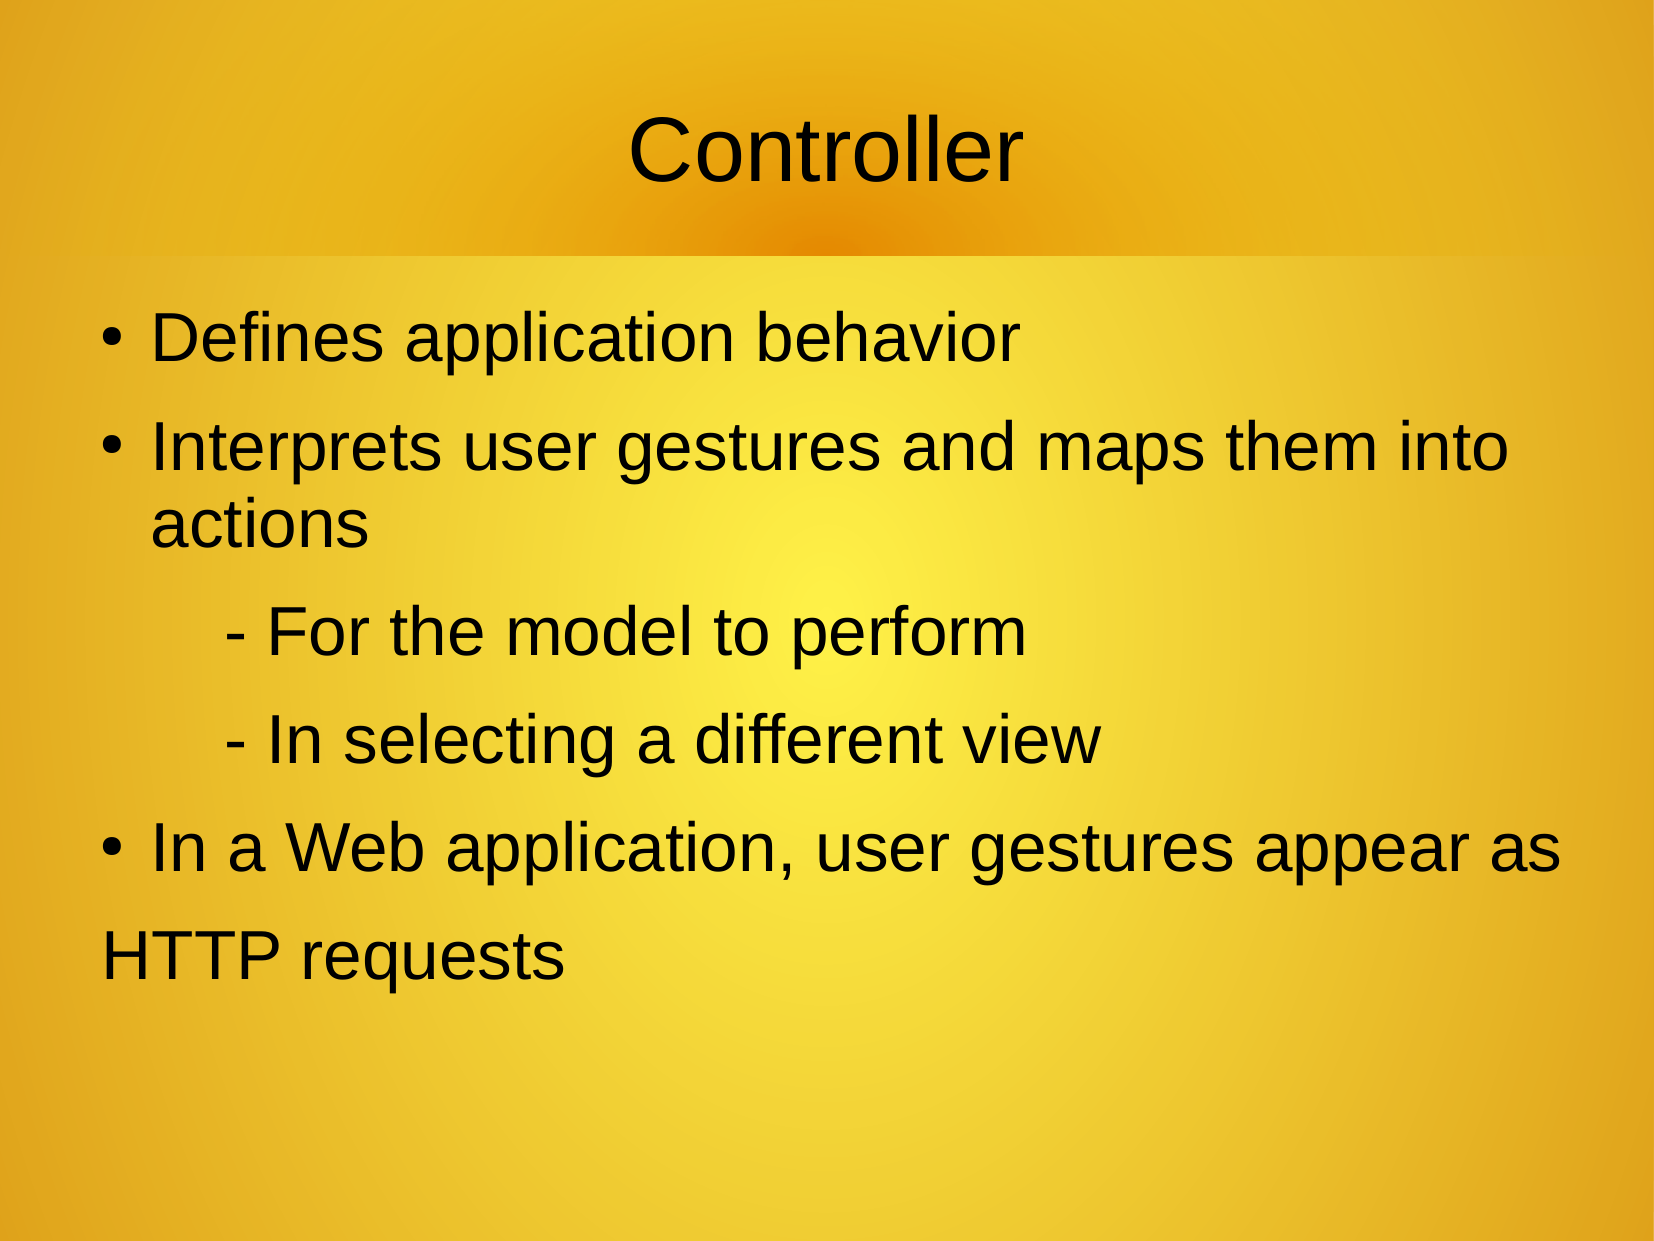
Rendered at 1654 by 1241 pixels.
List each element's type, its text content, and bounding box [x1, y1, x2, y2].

list Defines application behavior Interprets user gestures and maps them into actions - For the model to perform - In selecting a different view In a Web application, user gestures appear as HTTP requests [82, 299, 1571, 1019]
title Controller [82, 47, 1571, 252]
